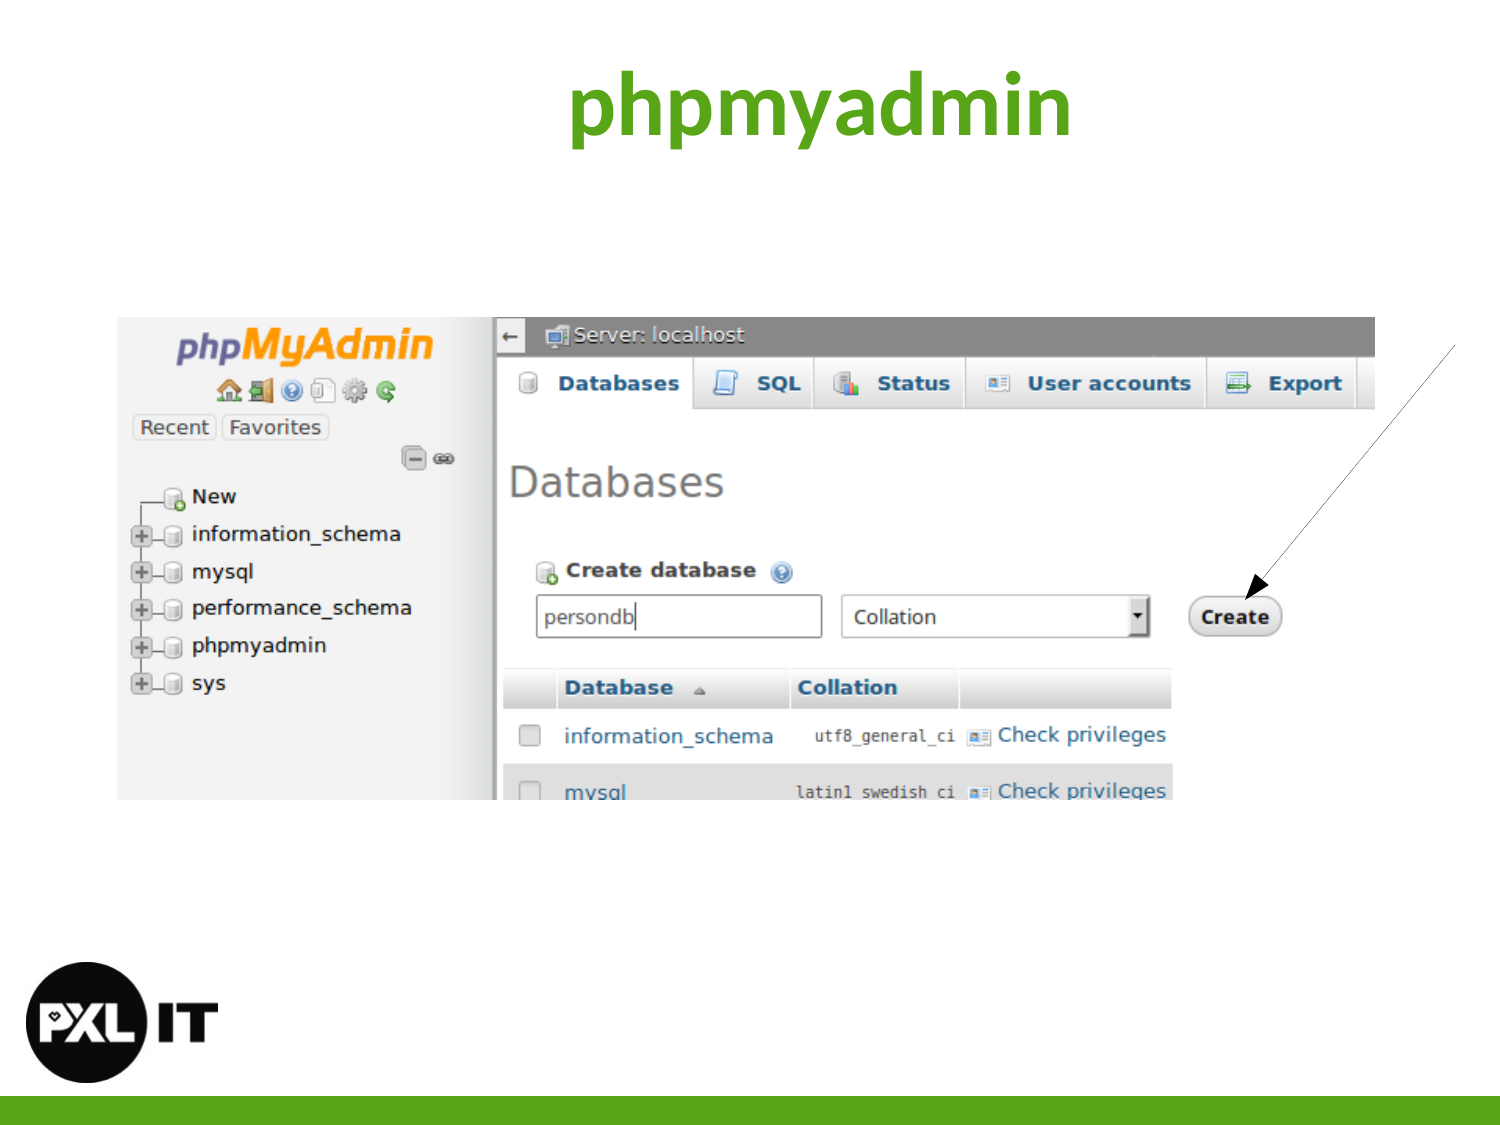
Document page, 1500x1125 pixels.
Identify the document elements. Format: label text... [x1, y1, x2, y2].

text_box phpmyadmin [201, 36, 1441, 162]
picture [26, 962, 218, 1083]
picture [117, 317, 1375, 800]
